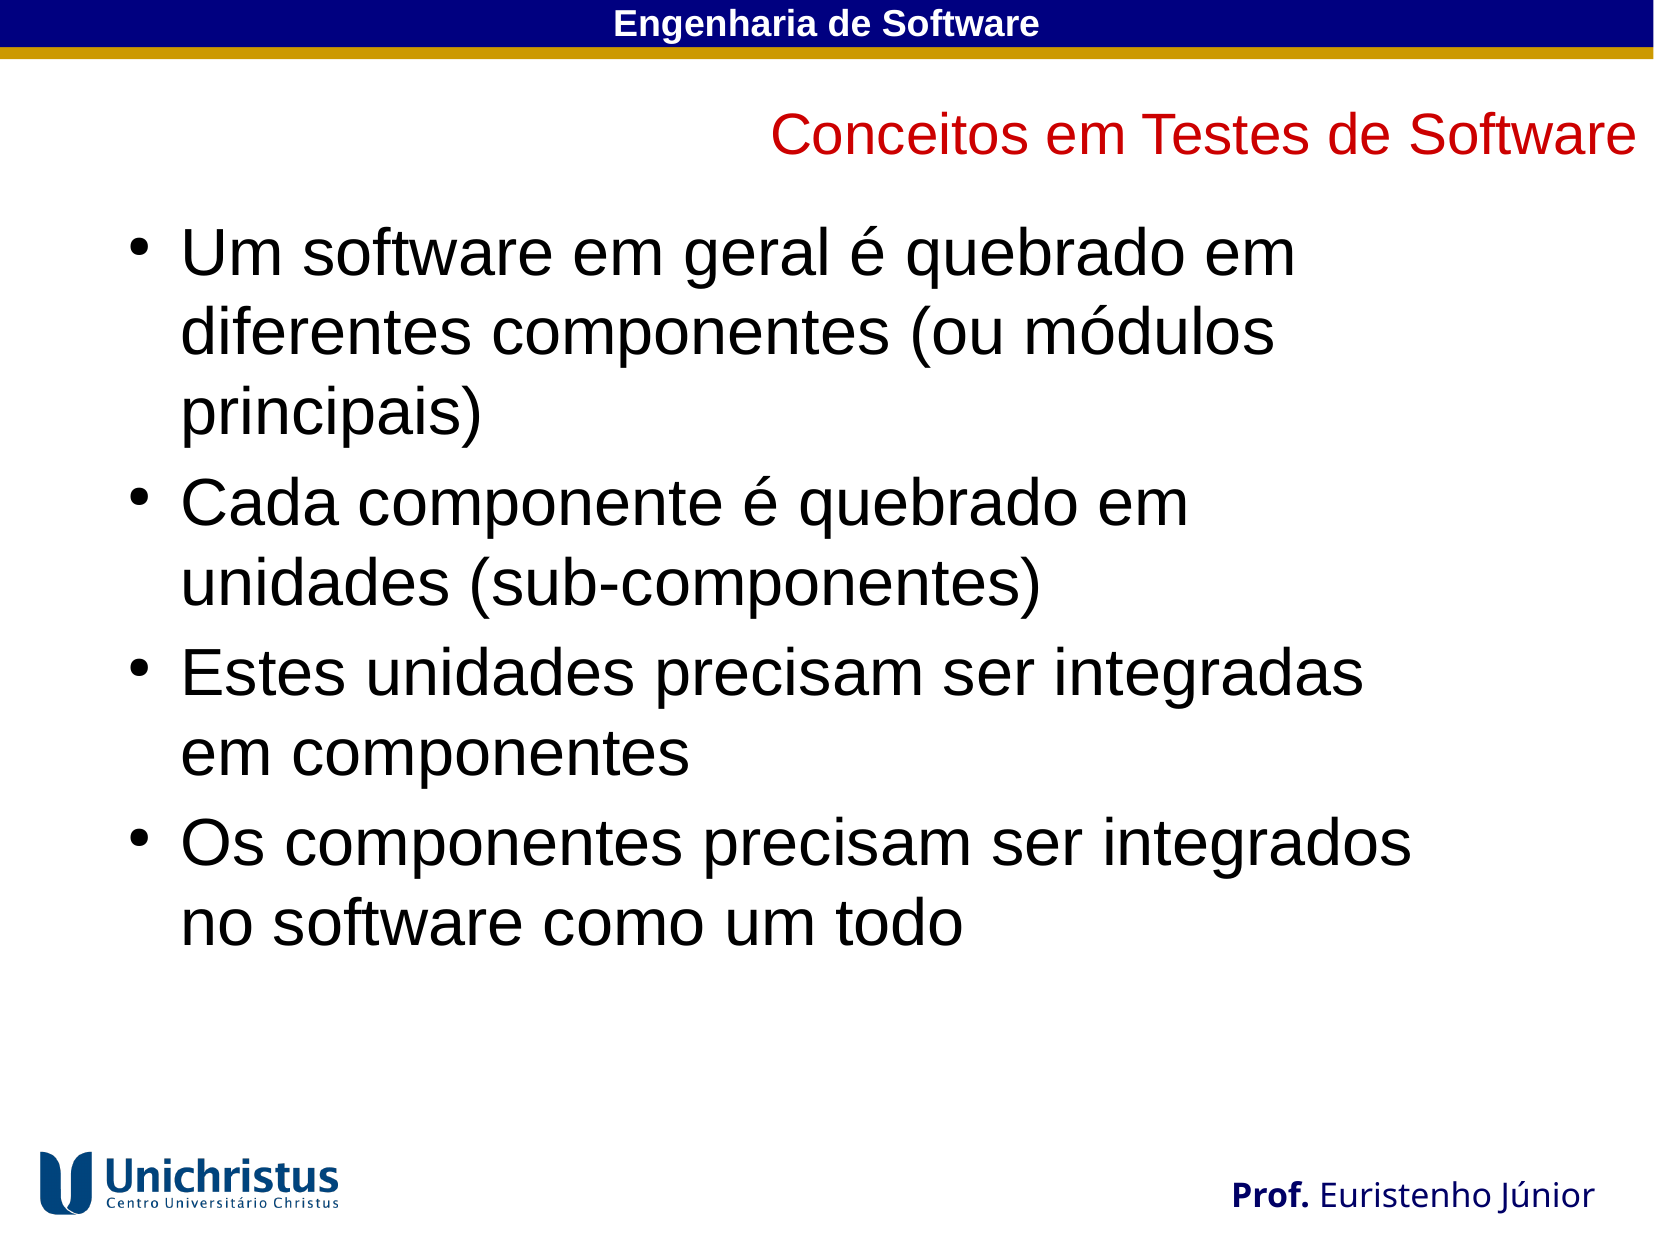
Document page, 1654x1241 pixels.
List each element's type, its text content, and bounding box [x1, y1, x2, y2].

text_box [0, 48, 1654, 60]
text_box Prof. Euristenho Júnior [1216, 1163, 1654, 1224]
text_box Engenharia de Software [0, 0, 1654, 48]
text_box Conceitos em Testes de Software [755, 94, 1654, 201]
list Um software em geral é quebrado em diferentes componentes (ou módulos principais) Cada componente é quebrado em unidades (sub-componentes) Estes unidades precisam ser integradas em componentes Os componentes precisam ser integrados no software como um todo [94, 200, 1445, 993]
picture [35, 1148, 343, 1217]
